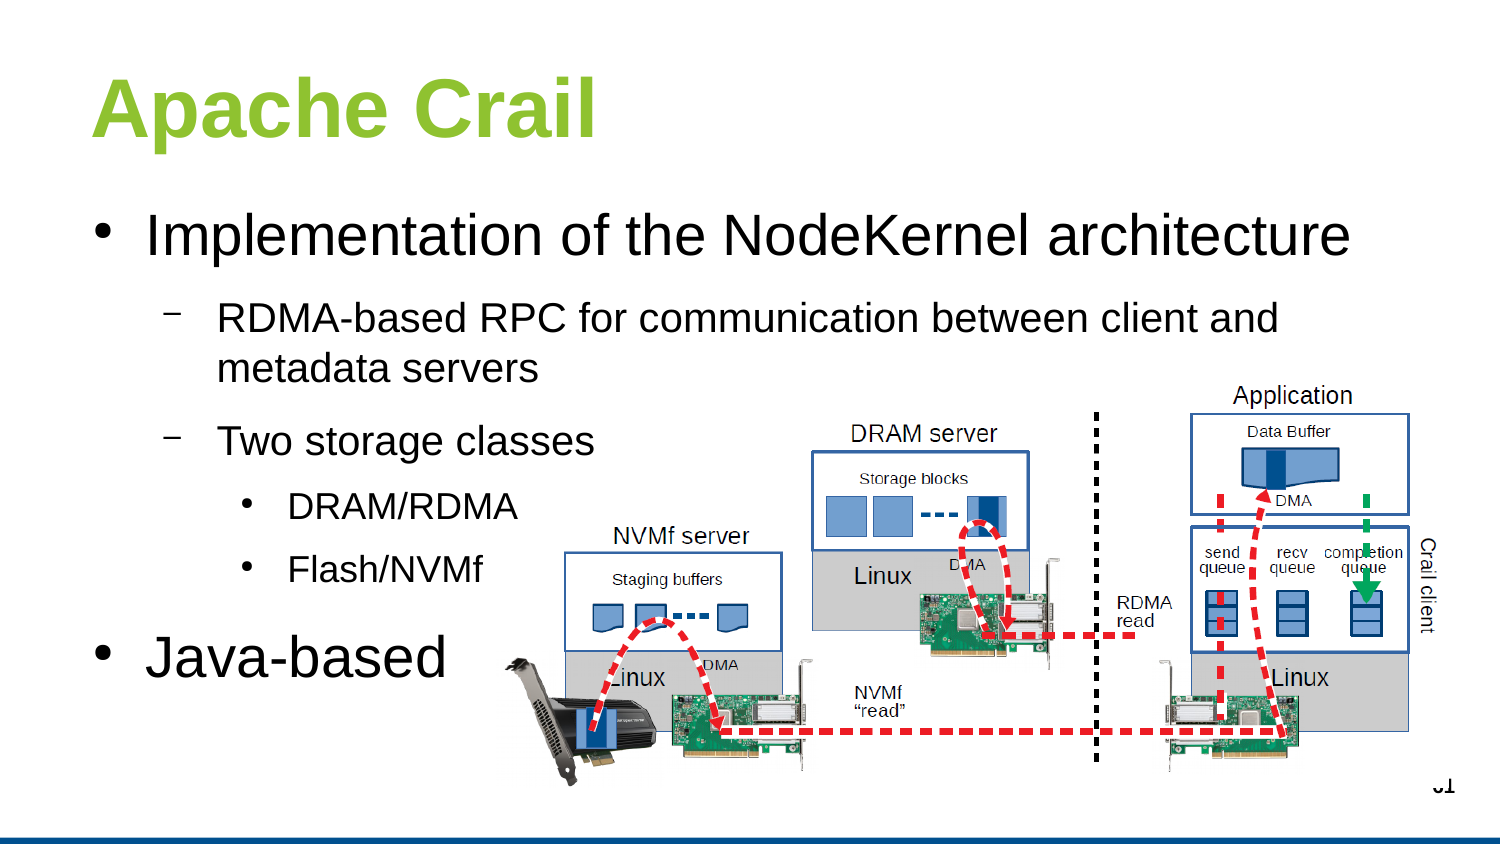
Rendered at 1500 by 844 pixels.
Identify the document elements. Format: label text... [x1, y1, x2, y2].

title Apache Crail [75, 33, 1426, 175]
picture [488, 365, 1449, 788]
list Implementation of the NodeKernel architecture RDMA-based RPC for communication between client and metadata servers Two storage classes DRAM/RDMA Flash/NVMf Java-based [75, 196, 1425, 754]
